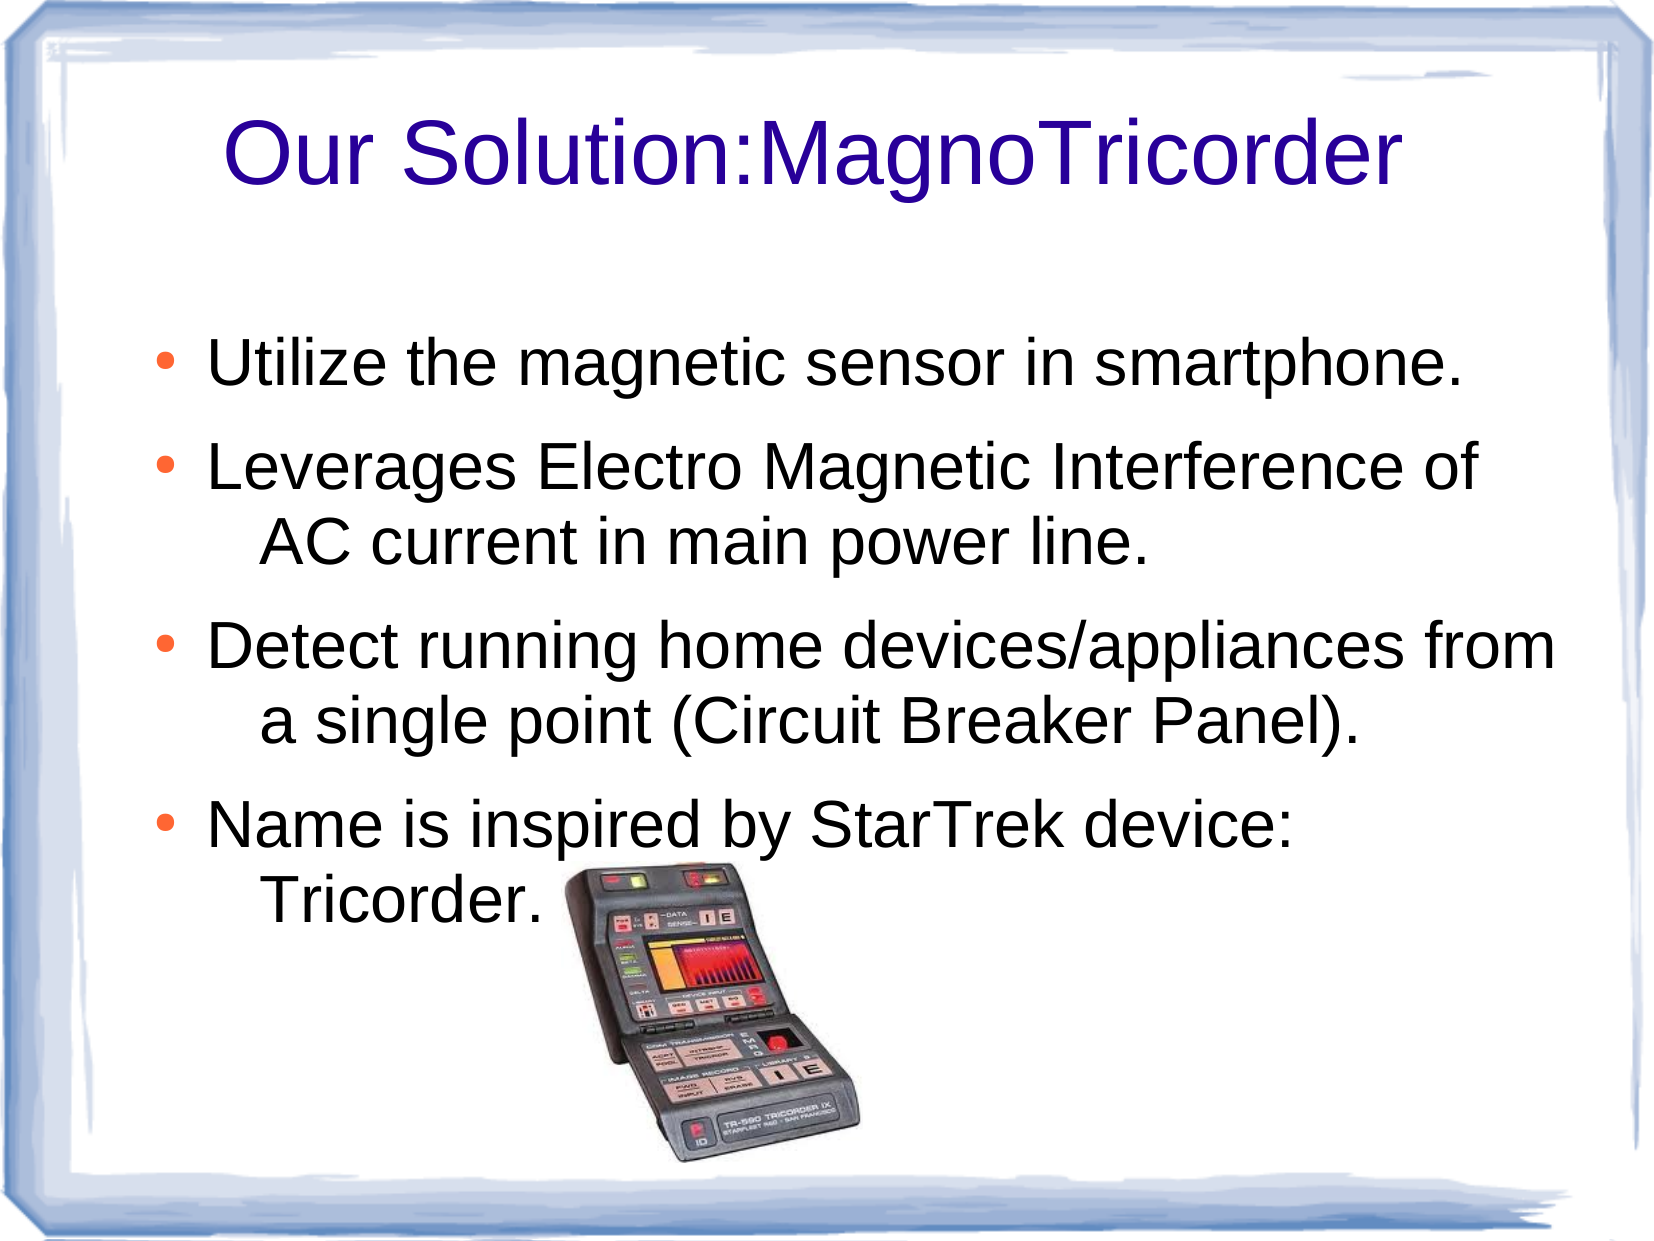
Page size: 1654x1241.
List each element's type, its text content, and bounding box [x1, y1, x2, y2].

title Our Solution:MagnoTricorder [82, 49, 1571, 257]
picture [0, 0, 1654, 1241]
list Utilize the magnetic sensor in smartphone. Leverages Electro Magnetic Interference of AC current in main power line. Detect running home devices/appliances from a single point (Circuit Breaker Panel). Name is inspired by StarTrek device: Tricorder. [118, 324, 1571, 990]
